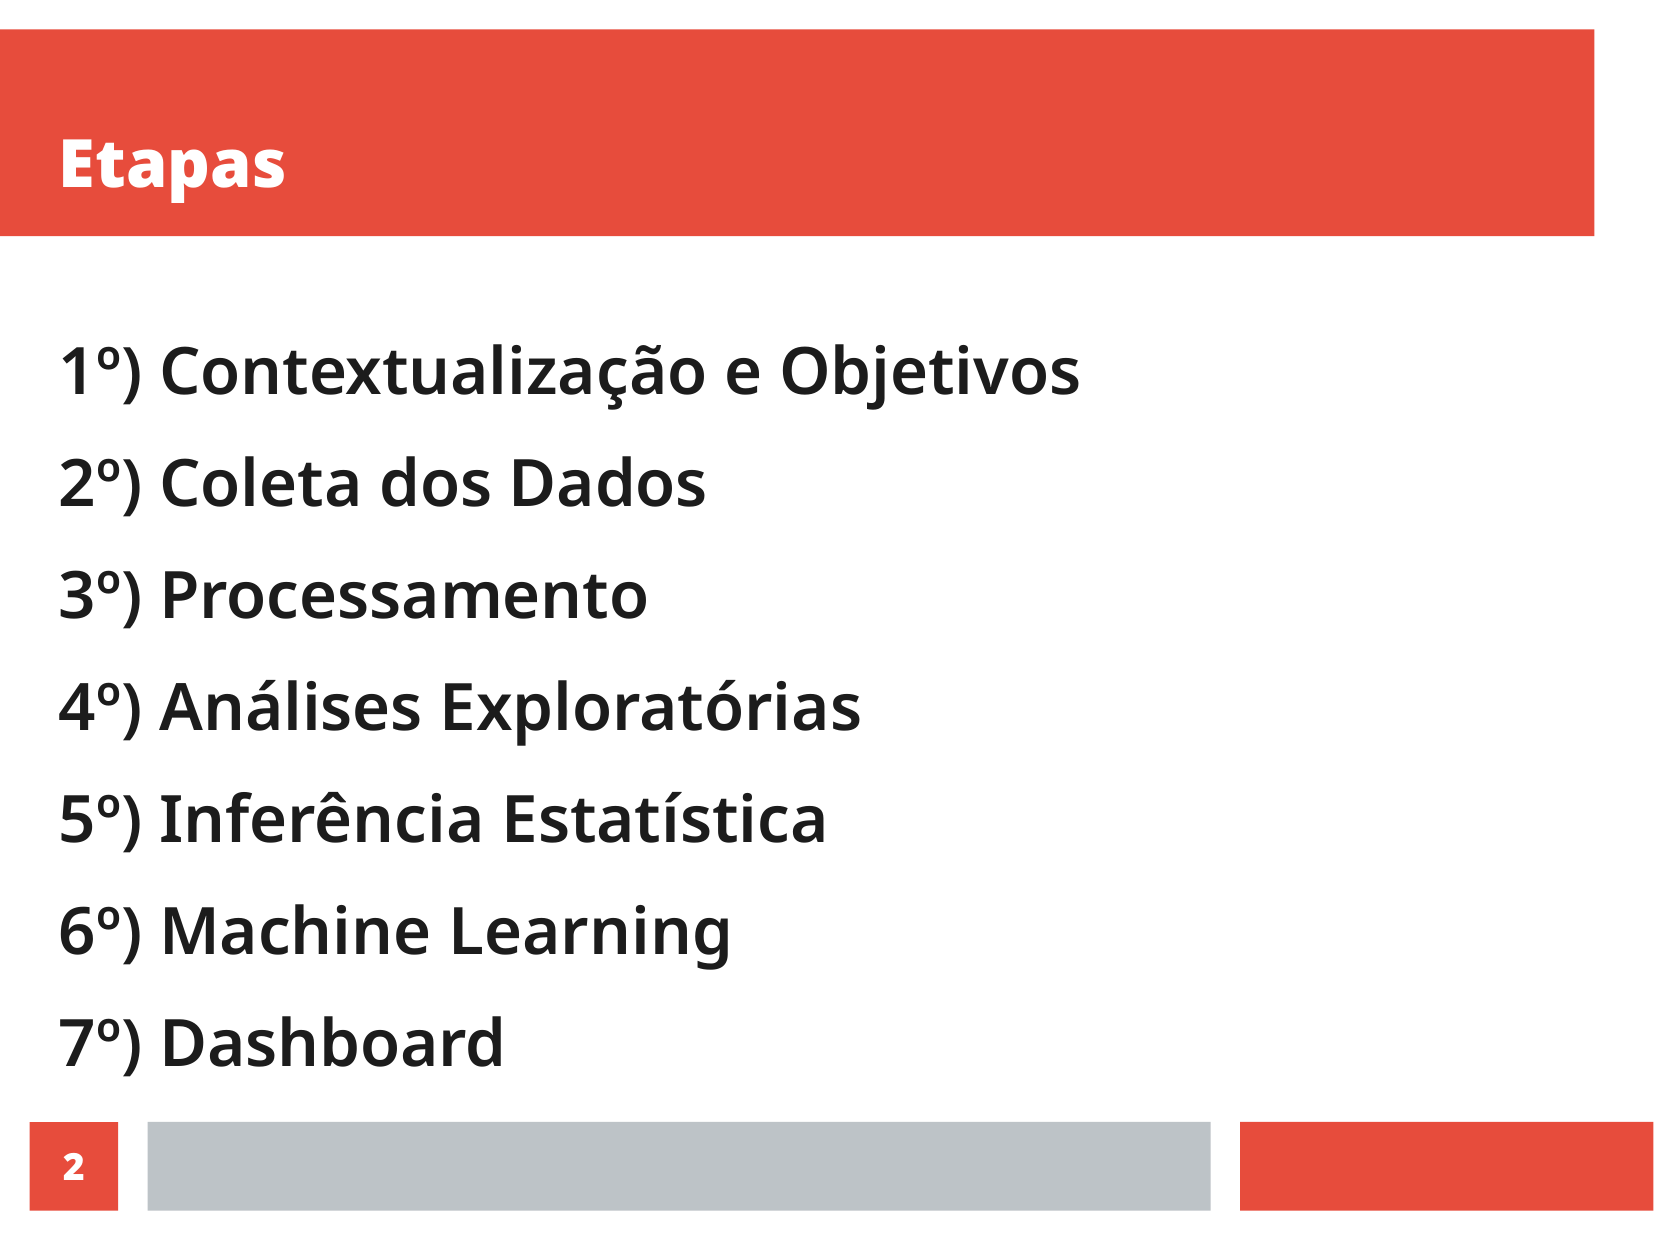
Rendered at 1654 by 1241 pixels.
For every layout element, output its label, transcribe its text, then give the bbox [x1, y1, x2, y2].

title Etapas [59, 59, 1595, 207]
list 1º) Contextualização e Objetivos 2º) Coleta dos Dados 3º) Processamento 4º) Análises Exploratórias 5º) Inferência Estatística 6º) Machine Learning 7º) Dashboard [59, 324, 1565, 1093]
